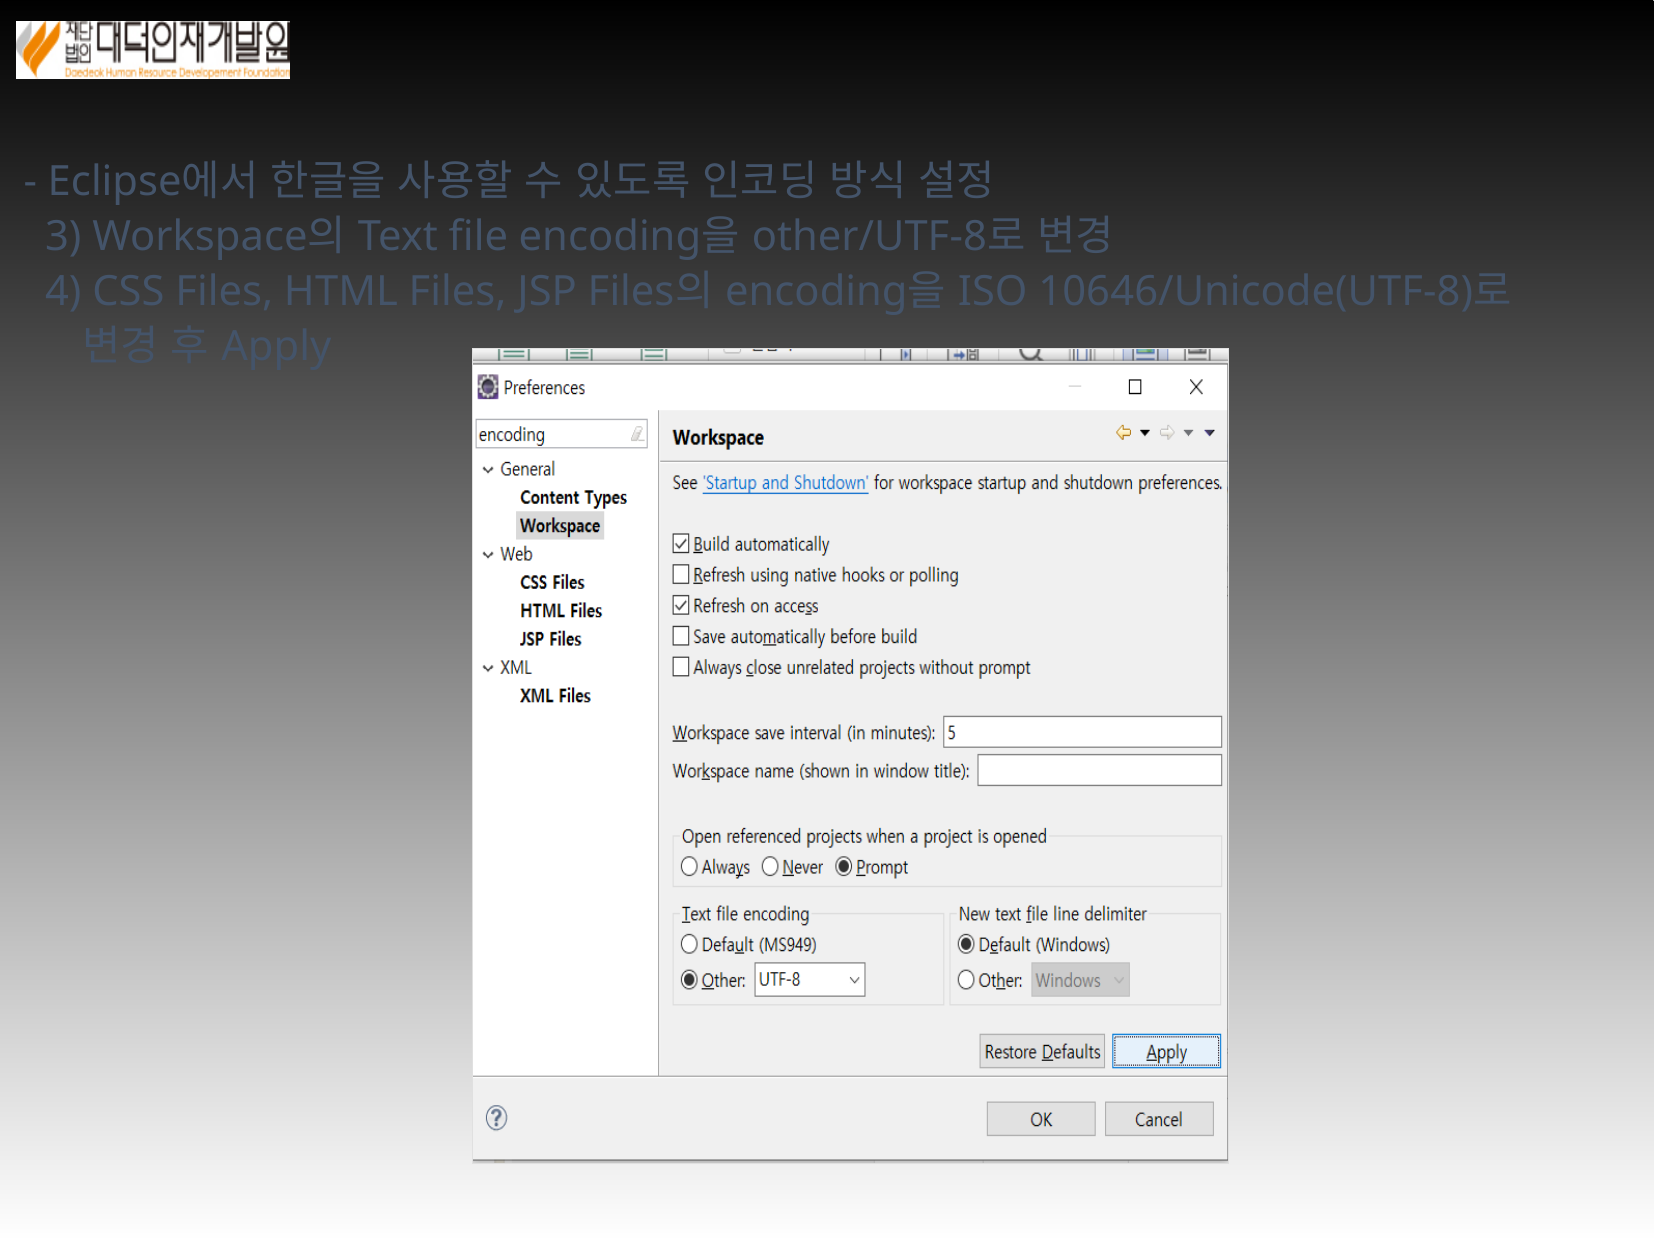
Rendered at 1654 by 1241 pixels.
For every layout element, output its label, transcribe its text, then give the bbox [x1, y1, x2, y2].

picture [472, 348, 1229, 1164]
text_box - Eclipse에서 한글을 사용할 수 있도록 인코딩 방식 설정 3) Workspace의 Text file encoding을 other/UTF-8로 변경 4) CSS Files, HTML Files, JSP Files의 encoding을 ISO 10646/Unicode(UTF-8)로 변경 후 Apply [0, 86, 1548, 432]
picture [16, 21, 290, 79]
